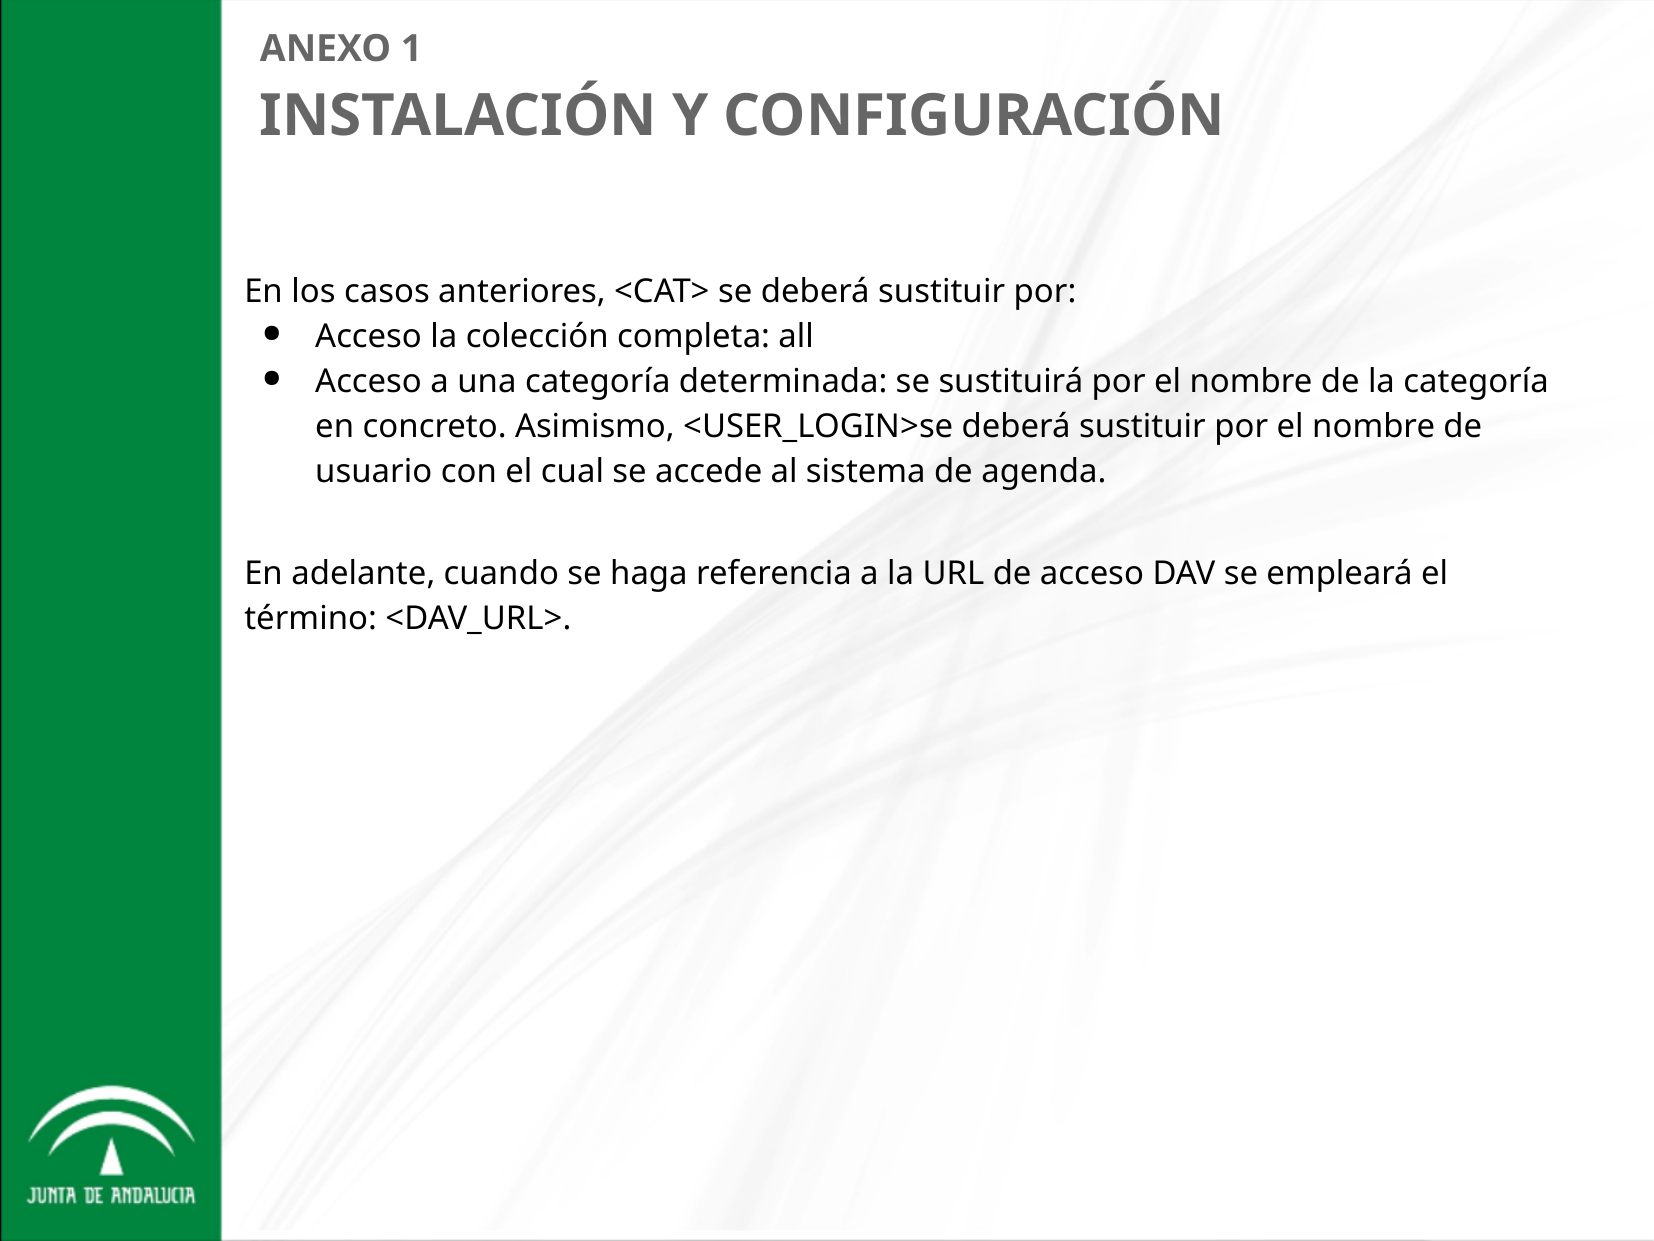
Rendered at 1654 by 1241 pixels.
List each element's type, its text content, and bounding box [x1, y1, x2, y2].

list En los casos anteriores, <CAT> se deberá sustituir por: Acceso la colección completa: all Acceso a una categoría determinada: se sustituirá por el nombre de la categoría en concreto. Asimismo, <USER_LOGIN>se deberá sustituir por el nombre de usuario con el cual se accede al sistema de agenda. En adelante, cuando se haga referencia a la URL de acceso DAV se empleará el término: <DAV_URL>. [244, 177, 1562, 1170]
title ANEXO 1 INSTALACIÓN Y CONFIGURACIÓN [259, 30, 1577, 143]
picture [0, 0, 1654, 1241]
